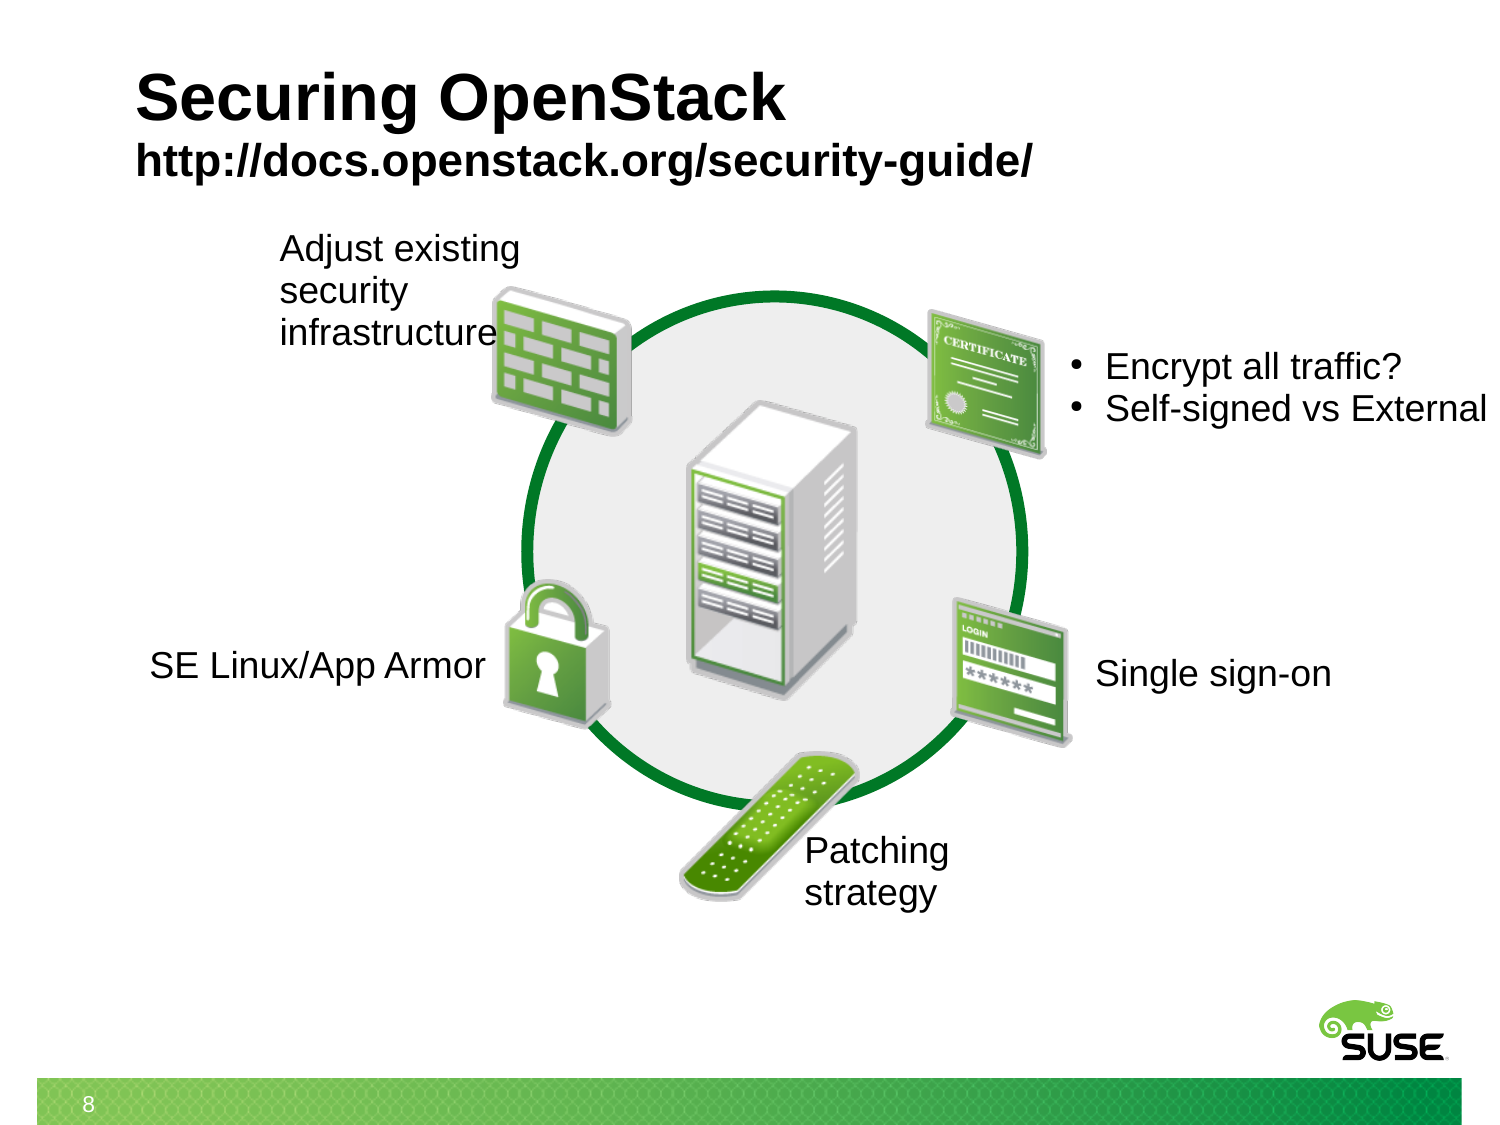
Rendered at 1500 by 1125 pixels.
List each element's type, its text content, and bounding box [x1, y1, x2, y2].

text_box Encrypt all traffic? Self-signed vs External [1054, 337, 1500, 479]
picture [503, 579, 612, 730]
text_box Single sign-on [1080, 645, 1366, 703]
text_box SE Linux/App Armor [134, 636, 501, 694]
picture [37, 1078, 1462, 1125]
picture [686, 400, 858, 701]
text_box [527, 296, 1023, 791]
picture [491, 286, 633, 438]
text_box Patching strategy [789, 822, 1030, 1006]
text_box Adjust existing security infrastructure [264, 220, 550, 361]
title Securing OpenStack http://docs.openstack.org/security-guide/ [135, 41, 1372, 204]
picture [950, 597, 1073, 748]
picture [679, 751, 860, 902]
picture [1319, 1000, 1449, 1061]
picture [925, 309, 1047, 460]
